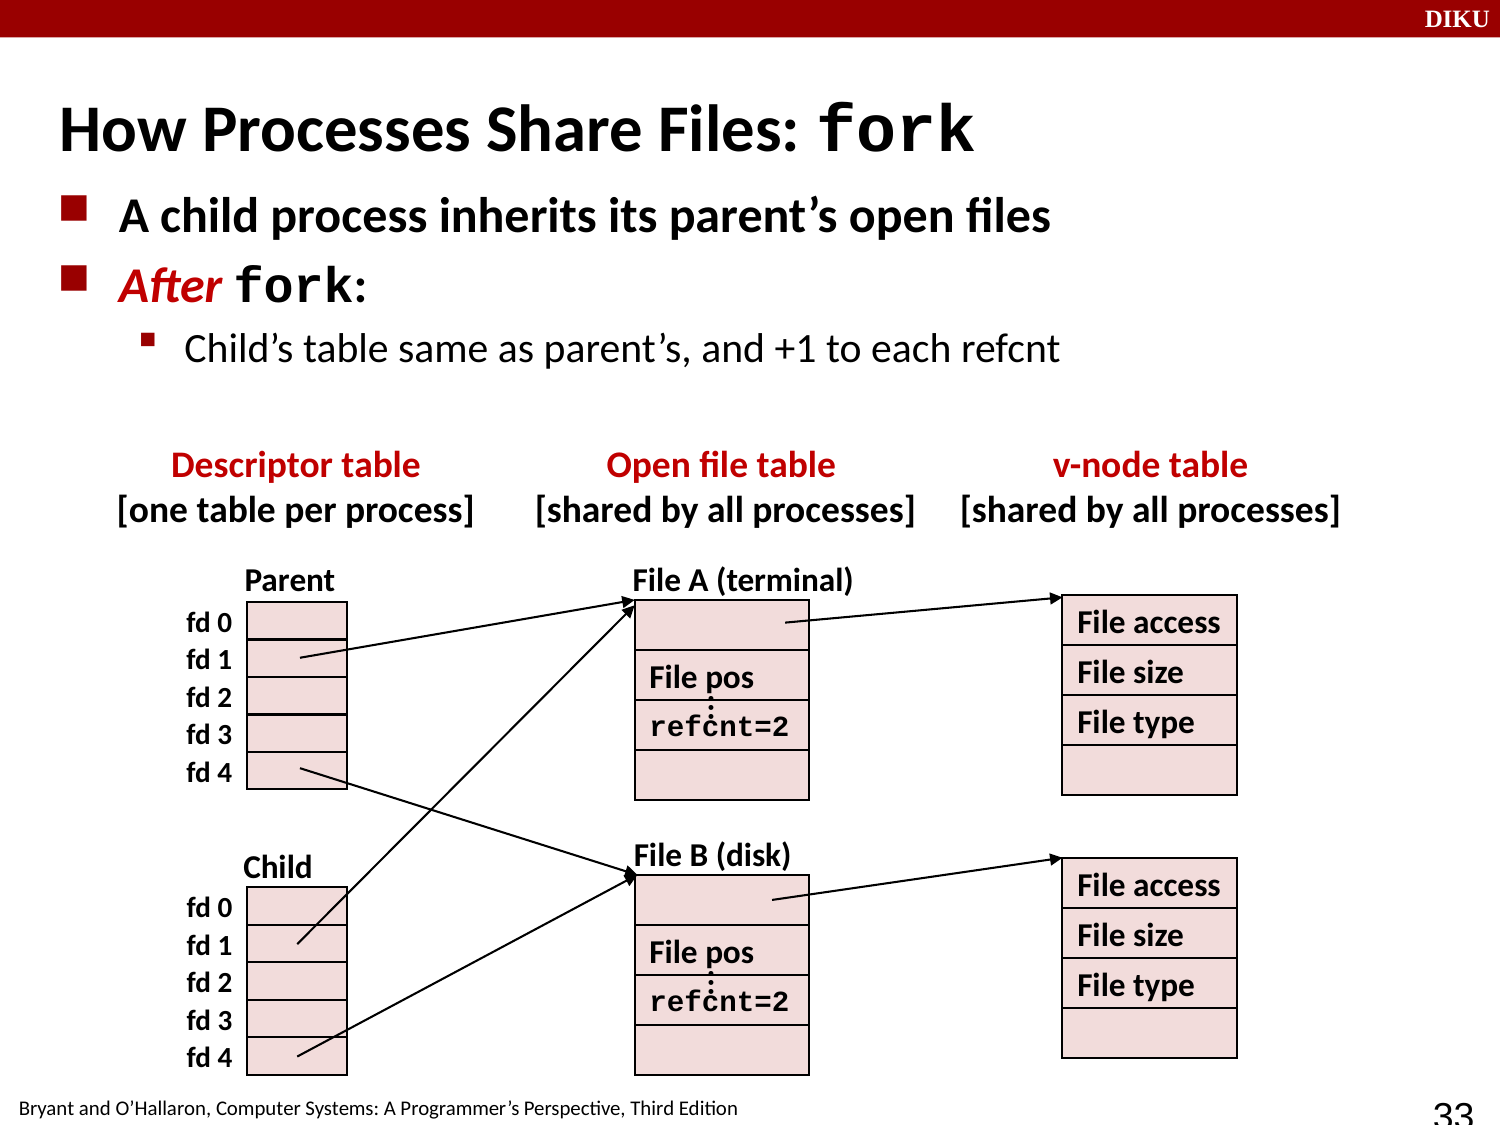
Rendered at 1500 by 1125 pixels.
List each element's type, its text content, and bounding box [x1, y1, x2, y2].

text_box fd 4 [147, 752, 247, 790]
text_box File type [1062, 957, 1238, 1008]
text_box File access [1062, 595, 1238, 645]
text_box fd 1 [147, 639, 247, 677]
text_box fd 0 [147, 602, 247, 639]
text_box ... [634, 749, 810, 800]
text_box A child process inherits its parent’s open files After fork: Child’s table same as parent’s, and +1 to each refcnt [47, 174, 1411, 388]
text_box [634, 874, 810, 925]
text_box fd 1 [147, 924, 248, 962]
text_box Descriptor table [one table per process] [101, 432, 491, 538]
text_box refcnt=2 [634, 699, 810, 749]
text_box refcnt=2 [634, 974, 810, 1024]
text_box fd 3 [147, 714, 247, 752]
text_box v-node table [shared by all processes] [945, 432, 1357, 538]
text_box fd 3 [147, 999, 248, 1037]
text_box ... [634, 1024, 810, 1075]
text_box File A (terminal) [617, 550, 870, 605]
text_box File B (disk) [618, 825, 807, 880]
text_box fd 4 [147, 1037, 248, 1075]
text_box Open file table [shared by all processes] [519, 432, 932, 538]
text_box fd 0 [147, 887, 248, 924]
text_box fd 2 [147, 677, 247, 714]
text_box File pos [634, 925, 810, 974]
text_box File pos [634, 650, 810, 699]
text_box [247, 605, 347, 790]
text_box ... [1062, 1008, 1238, 1058]
text_box Child [228, 837, 328, 893]
text_box File size [1062, 645, 1238, 695]
text_box ... [1062, 746, 1238, 796]
text_box Parent [229, 550, 351, 605]
text_box File access [1062, 857, 1238, 907]
text_box How Processes Share Files: fork [44, 62, 1291, 188]
text_box File size [1062, 907, 1238, 957]
text_box fd 2 [147, 962, 248, 999]
text_box [248, 887, 348, 1075]
text_box [634, 605, 810, 650]
text_box File type [1062, 695, 1238, 746]
